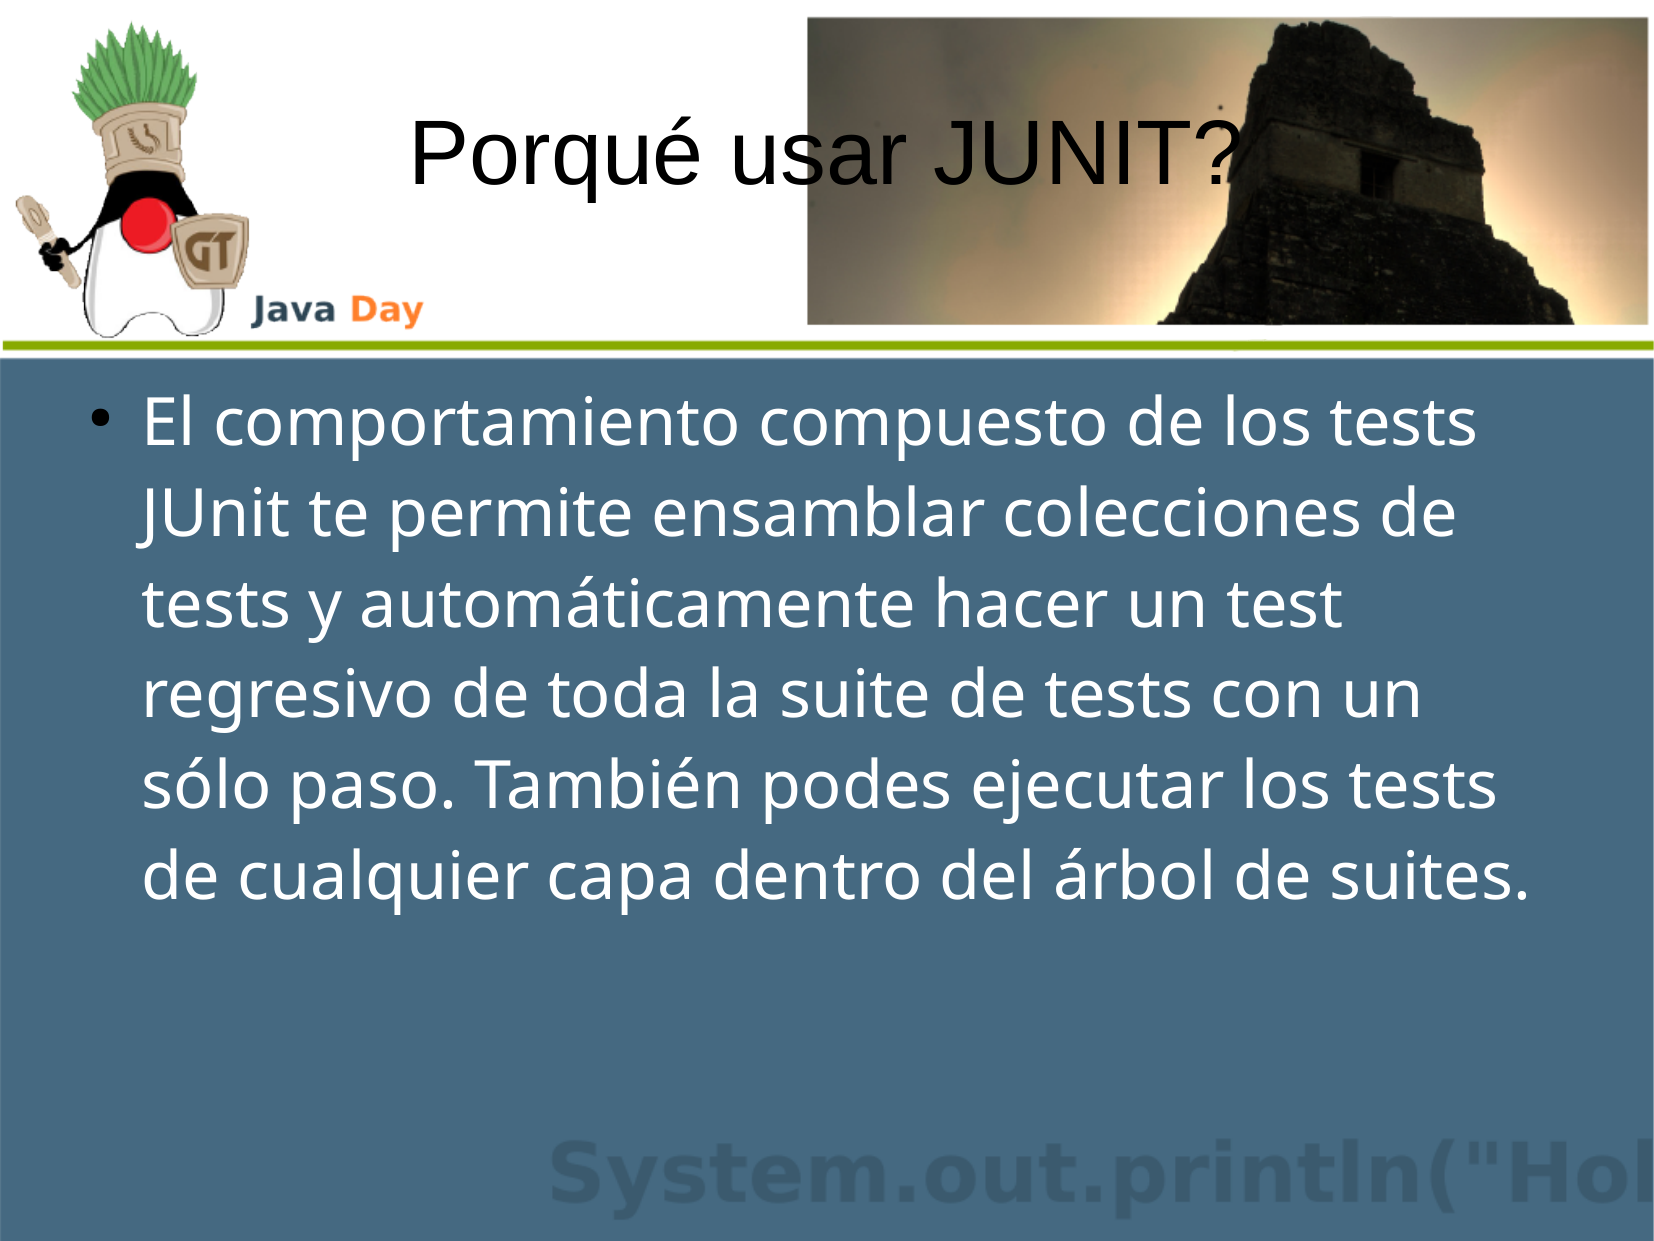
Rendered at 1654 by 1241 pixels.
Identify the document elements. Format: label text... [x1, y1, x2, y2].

title Porqué usar JUNIT? [82, 49, 1571, 257]
picture [0, 0, 1654, 1241]
list El comportamiento compuesto de los tests JUnit te permite ensamblar colecciones de tests y automáticamente hacer un test regresivo de toda la suite de tests con un sólo paso. También podes ejecutar los tests de cualquier capa dentro del árbol de suites. [70, 374, 1559, 1193]
